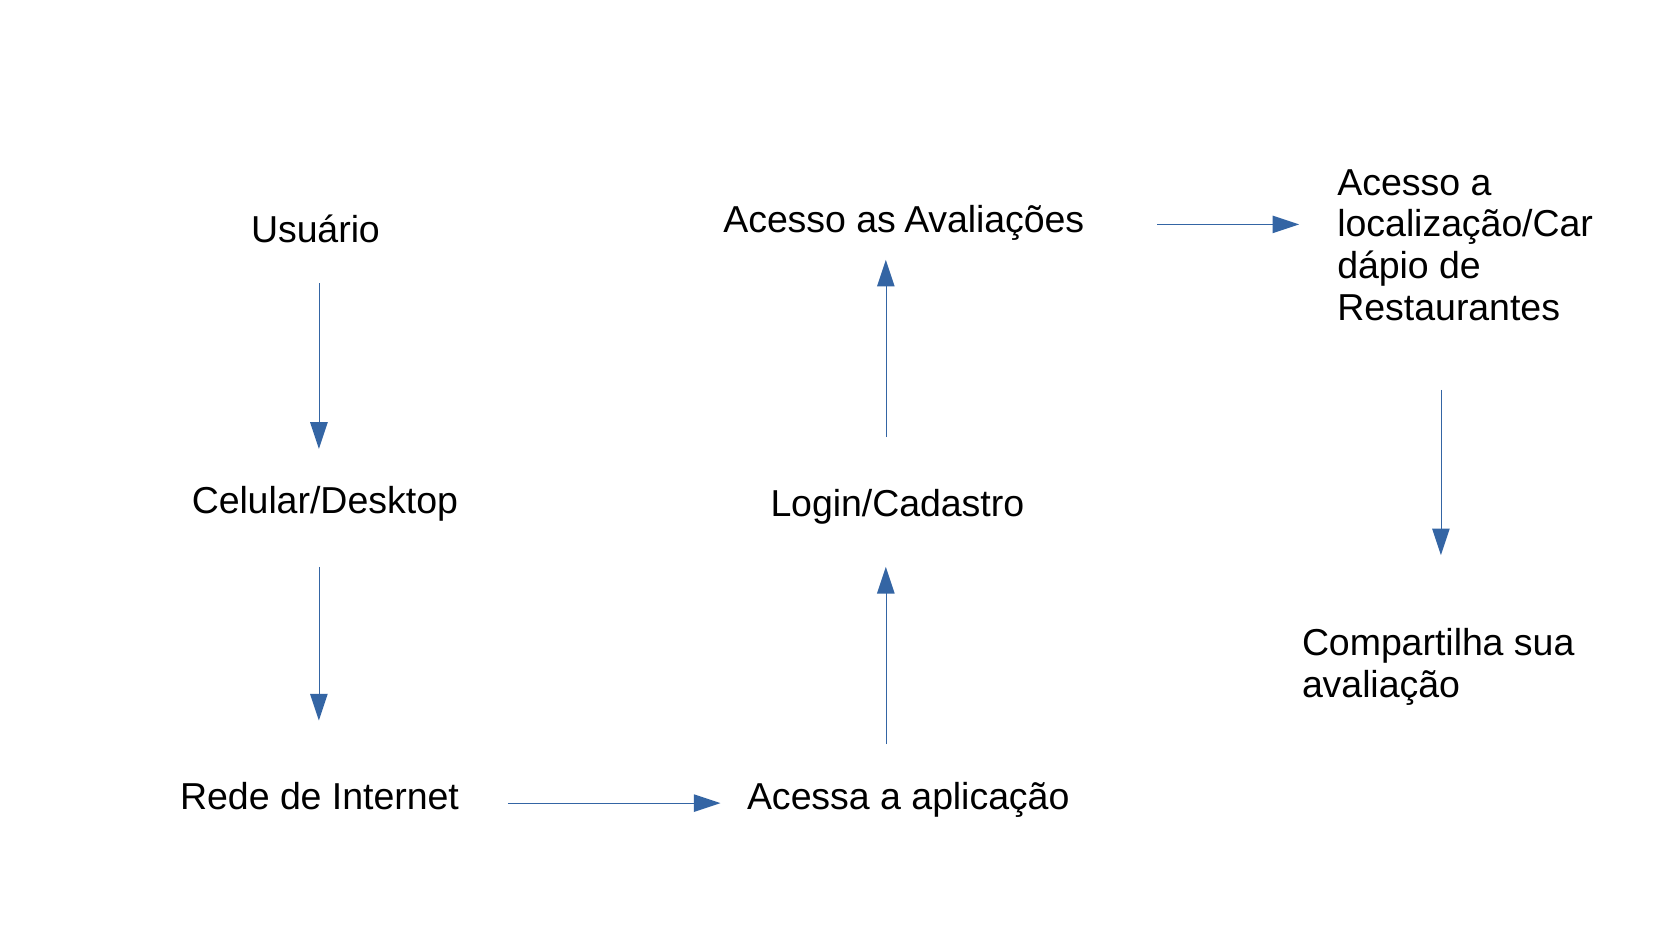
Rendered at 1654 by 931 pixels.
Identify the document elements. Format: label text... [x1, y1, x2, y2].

text_box Acesso as Avaliações [708, 191, 1111, 249]
text_box Acessa a aplicação [732, 767, 1134, 839]
text_box Usuário [236, 200, 402, 258]
text_box Compartilha sua avaliação [1287, 614, 1619, 713]
text_box Acesso a localização/Cardápio de Restaurantes [1322, 153, 1619, 337]
text_box Celular/Desktop [177, 472, 485, 532]
text_box Rede de Internet [165, 767, 485, 825]
text_box Login/Cadastro [755, 474, 1040, 532]
